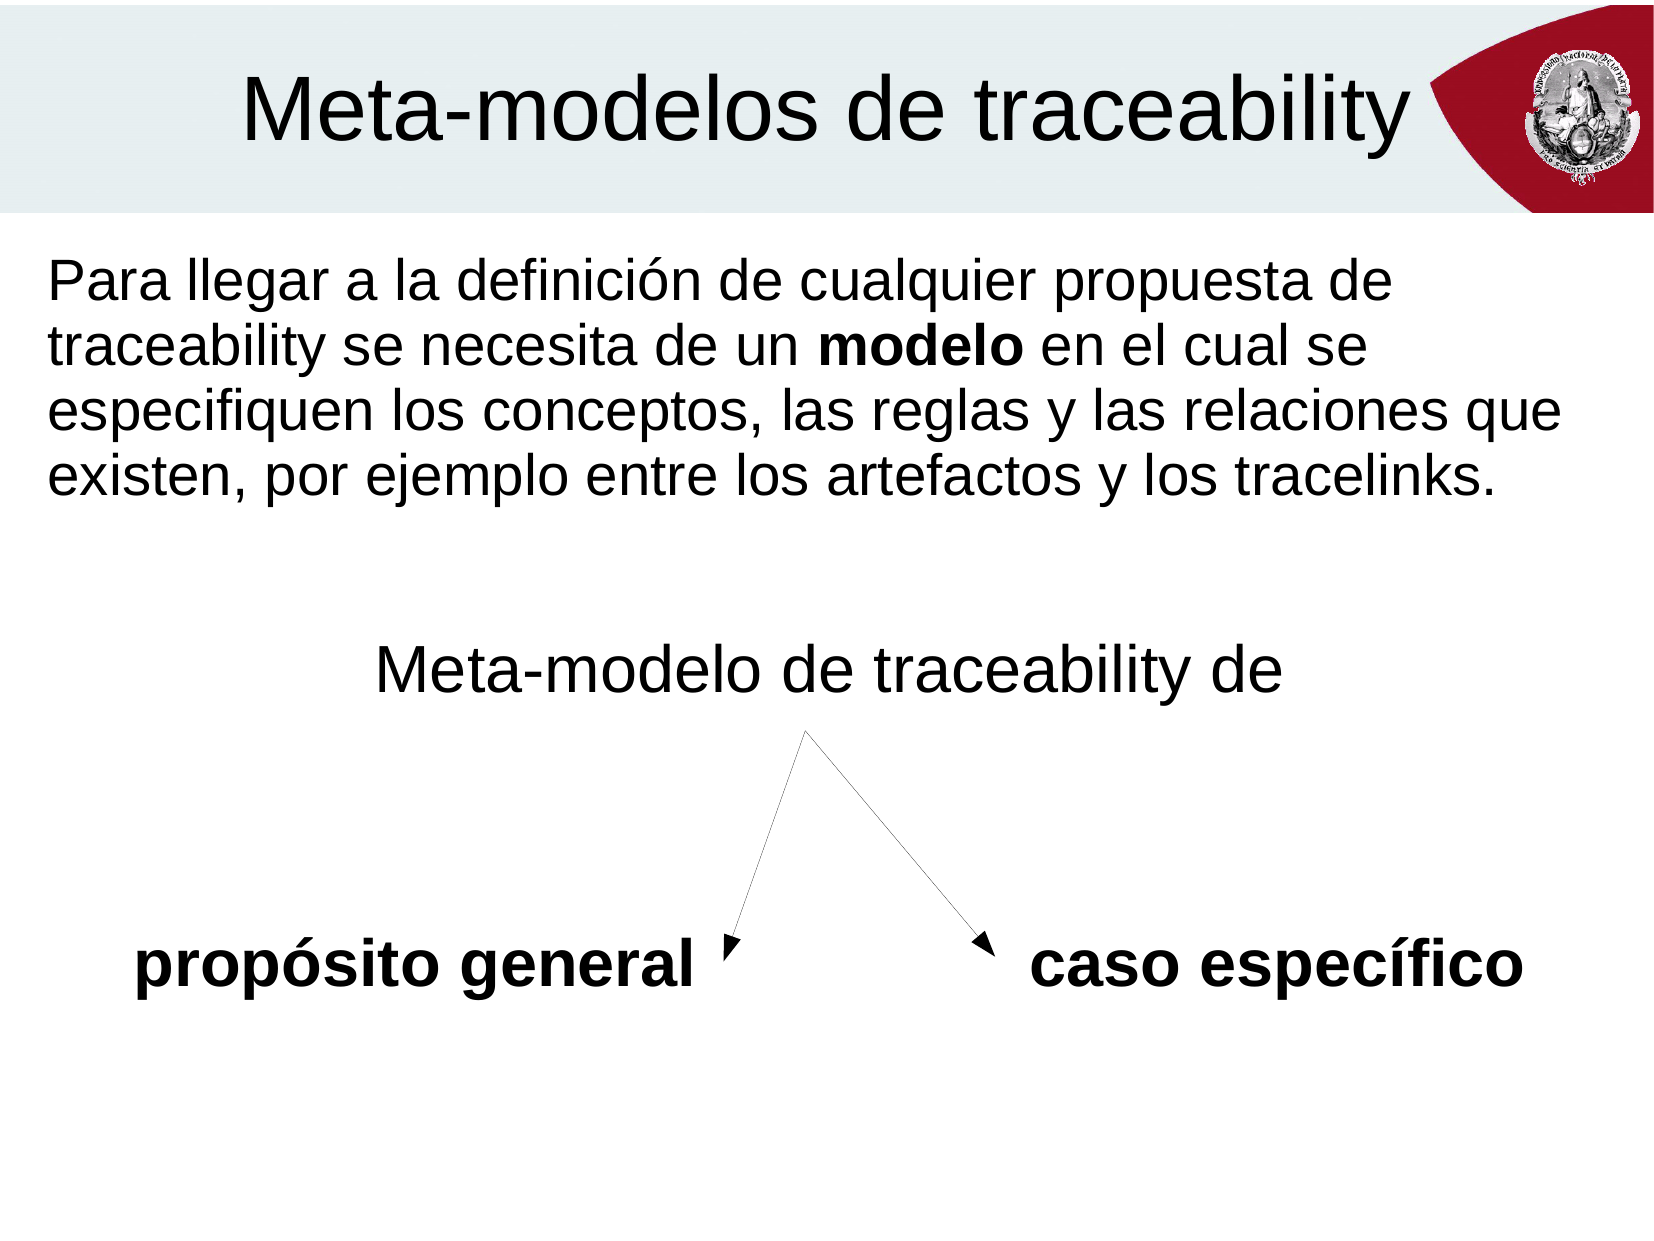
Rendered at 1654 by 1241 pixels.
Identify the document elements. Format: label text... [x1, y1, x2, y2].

title Meta-modelos de traceability [0, 5, 1654, 213]
picture [1523, 47, 1642, 189]
list Para llegar a la definición de cualquier propuesta de traceability se necesita de un modelo en el cual se especifiquen los conceptos, las reglas y las relaciones que existen, por ejemplo entre los artefactos y los tracelinks. Meta-modelo de traceability de propósito general caso específico [6, 248, 1654, 1241]
